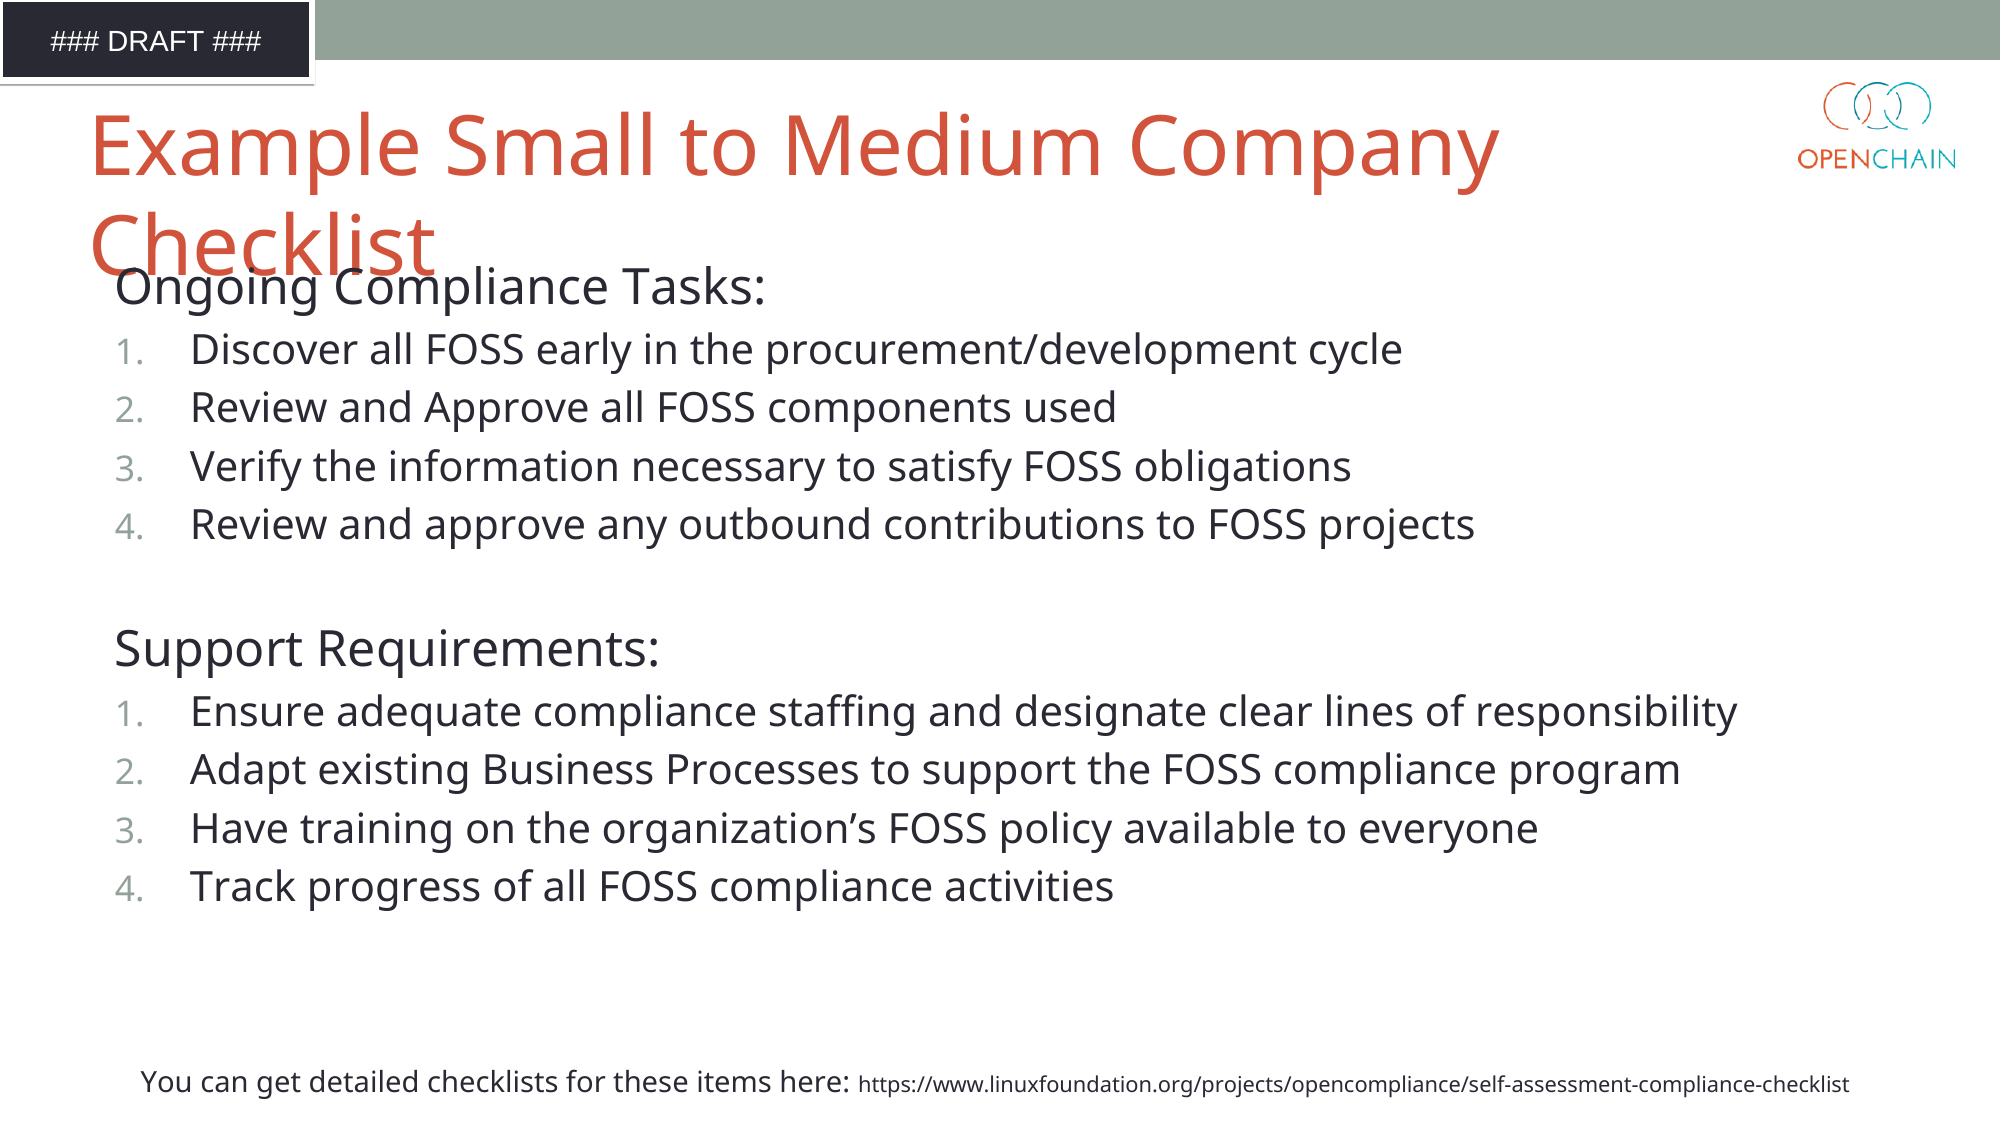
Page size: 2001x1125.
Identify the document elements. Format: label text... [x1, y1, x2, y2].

text_box You can get detailed checklists for these items here: https://www.linuxfoundation.org/projects/opencompliance/self-assessment-compliance-checklist [73, 1056, 1919, 1107]
title Example Small to Medium Company Checklist [73, 84, 1874, 247]
list Ongoing Compliance Tasks: Discover all FOSS early in the procurement/development cycle Review and Approve all FOSS components used Verify the information necessary to satisfy FOSS obligations Review and approve any outbound contributions to FOSS projects Support Requirements: Ensure adequate compliance staffing and designate clear lines of responsibility Adapt existing Business Processes to support the FOSS compliance program Have training on the organization’s FOSS policy available to everyone Track progress of all FOSS compliance activities [99, 246, 1900, 1047]
